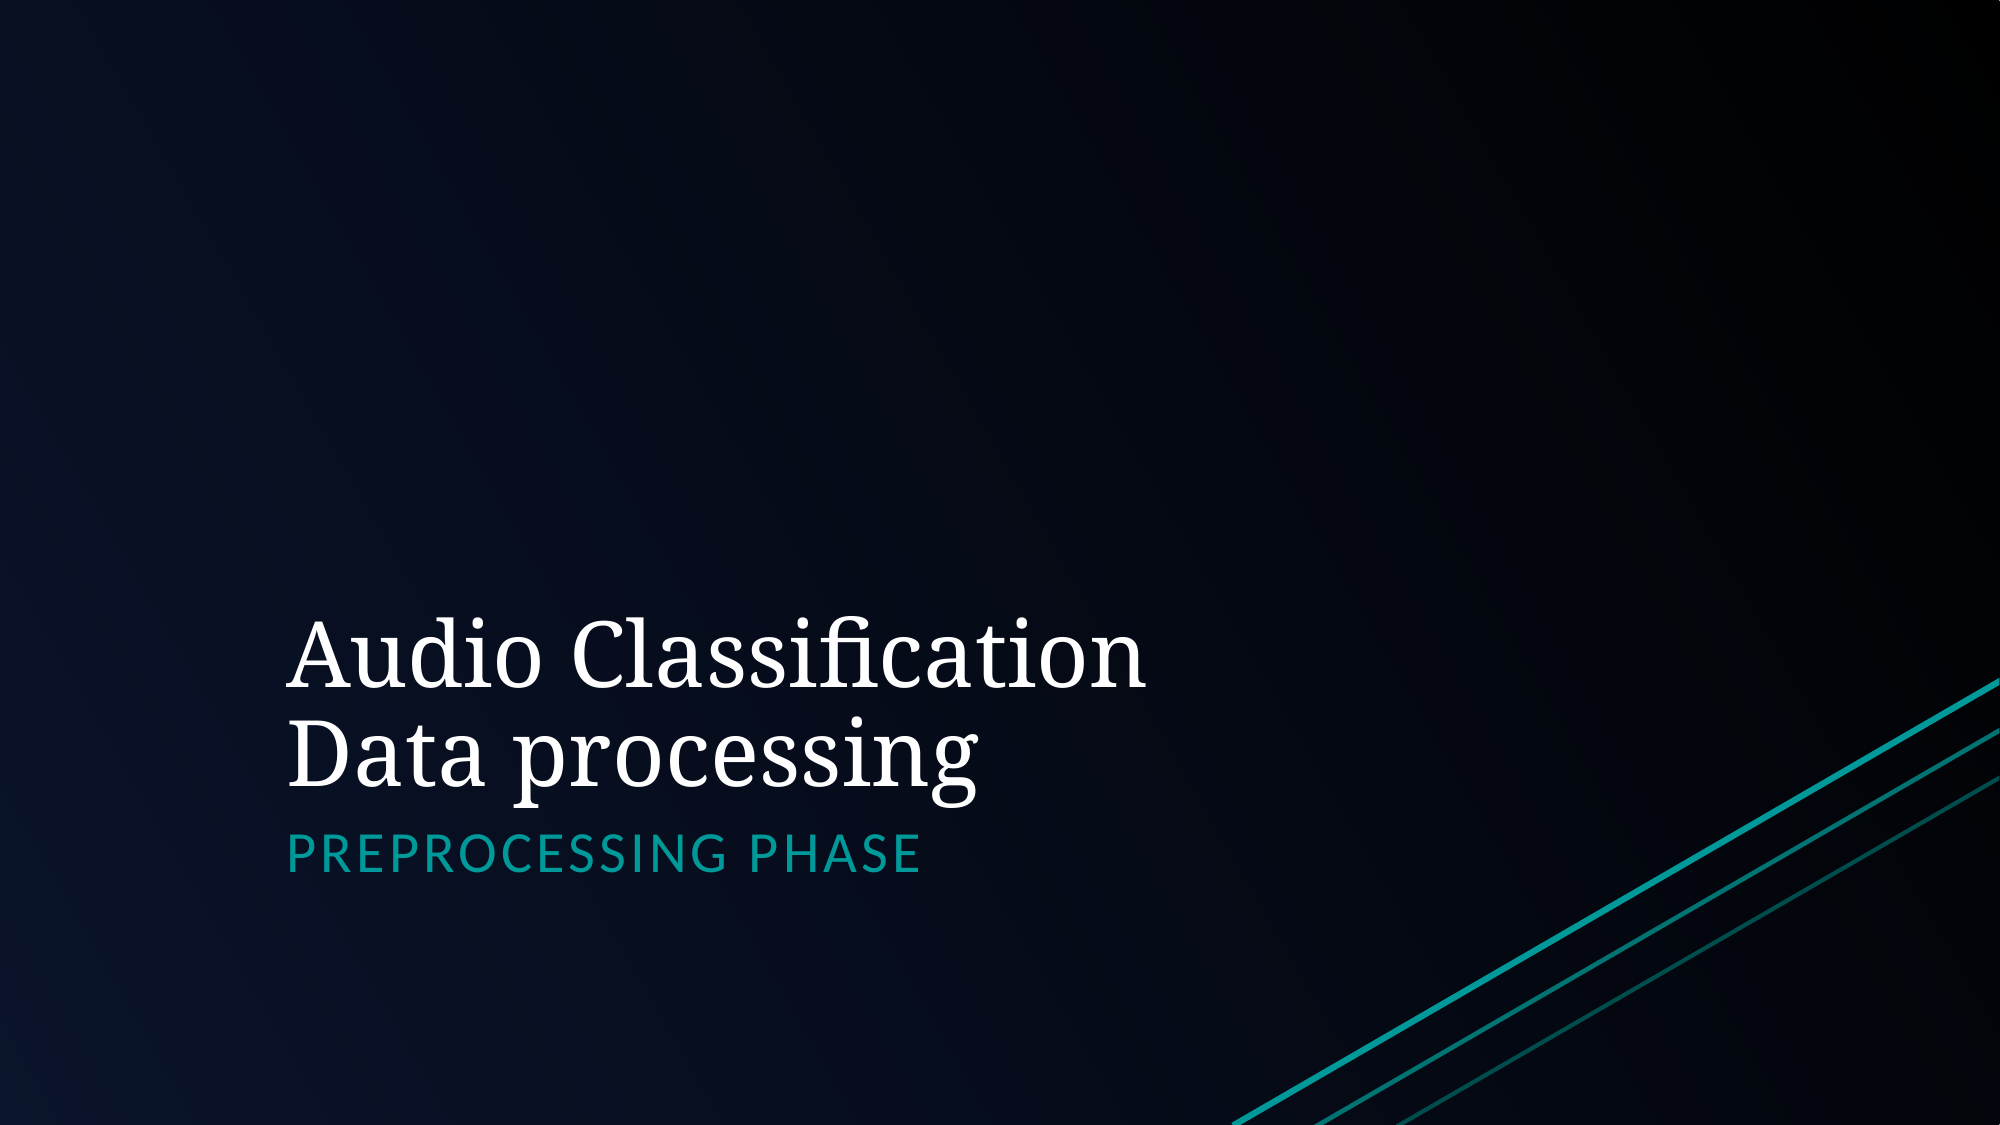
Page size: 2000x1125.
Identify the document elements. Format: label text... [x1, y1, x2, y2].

list Preprocessing phase [266, 812, 1427, 1013]
title Audio Classification Data processing [266, 512, 1733, 816]
